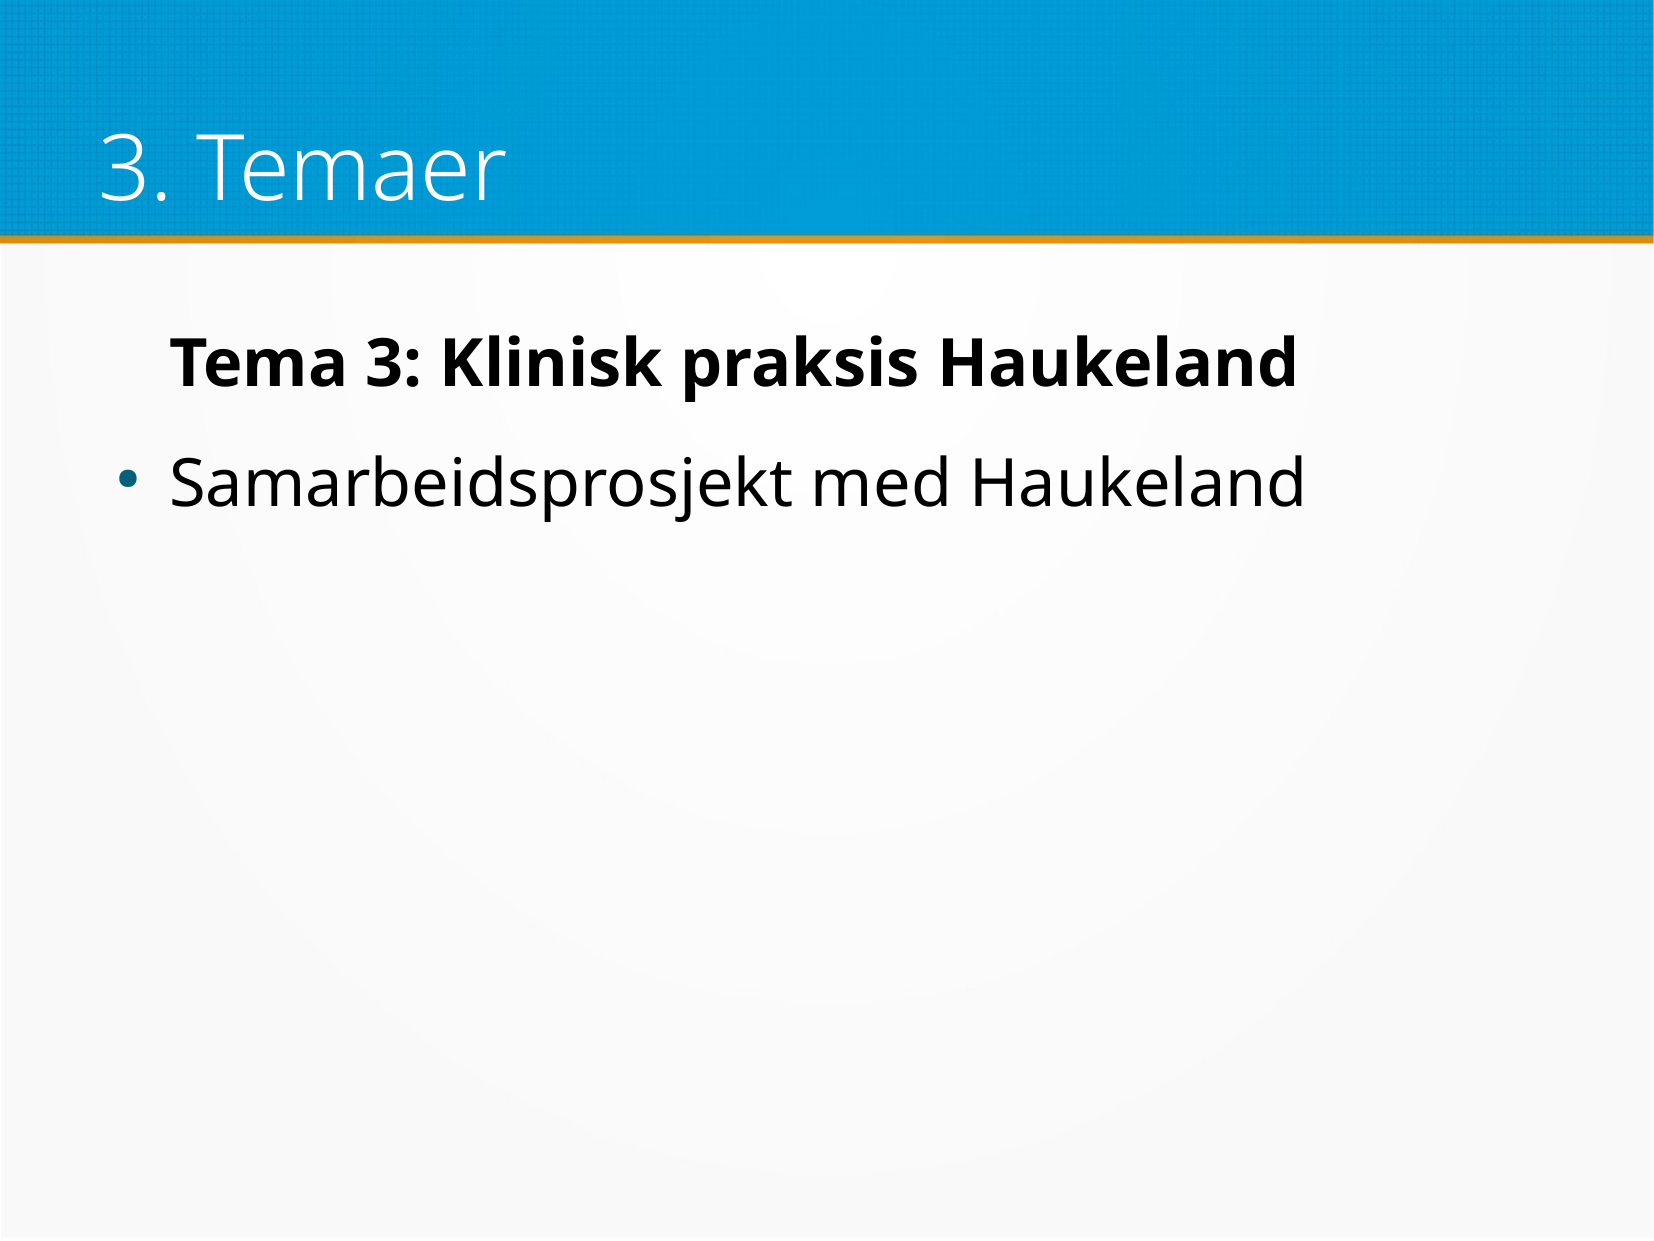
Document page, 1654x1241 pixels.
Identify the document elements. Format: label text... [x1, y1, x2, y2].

picture [0, 233, 1654, 1241]
list Tema 3: Klinisk praksis Haukeland Samarbeidsprosjekt med Haukeland [98, 315, 1619, 1081]
title 3. Temaer [98, 19, 1654, 227]
